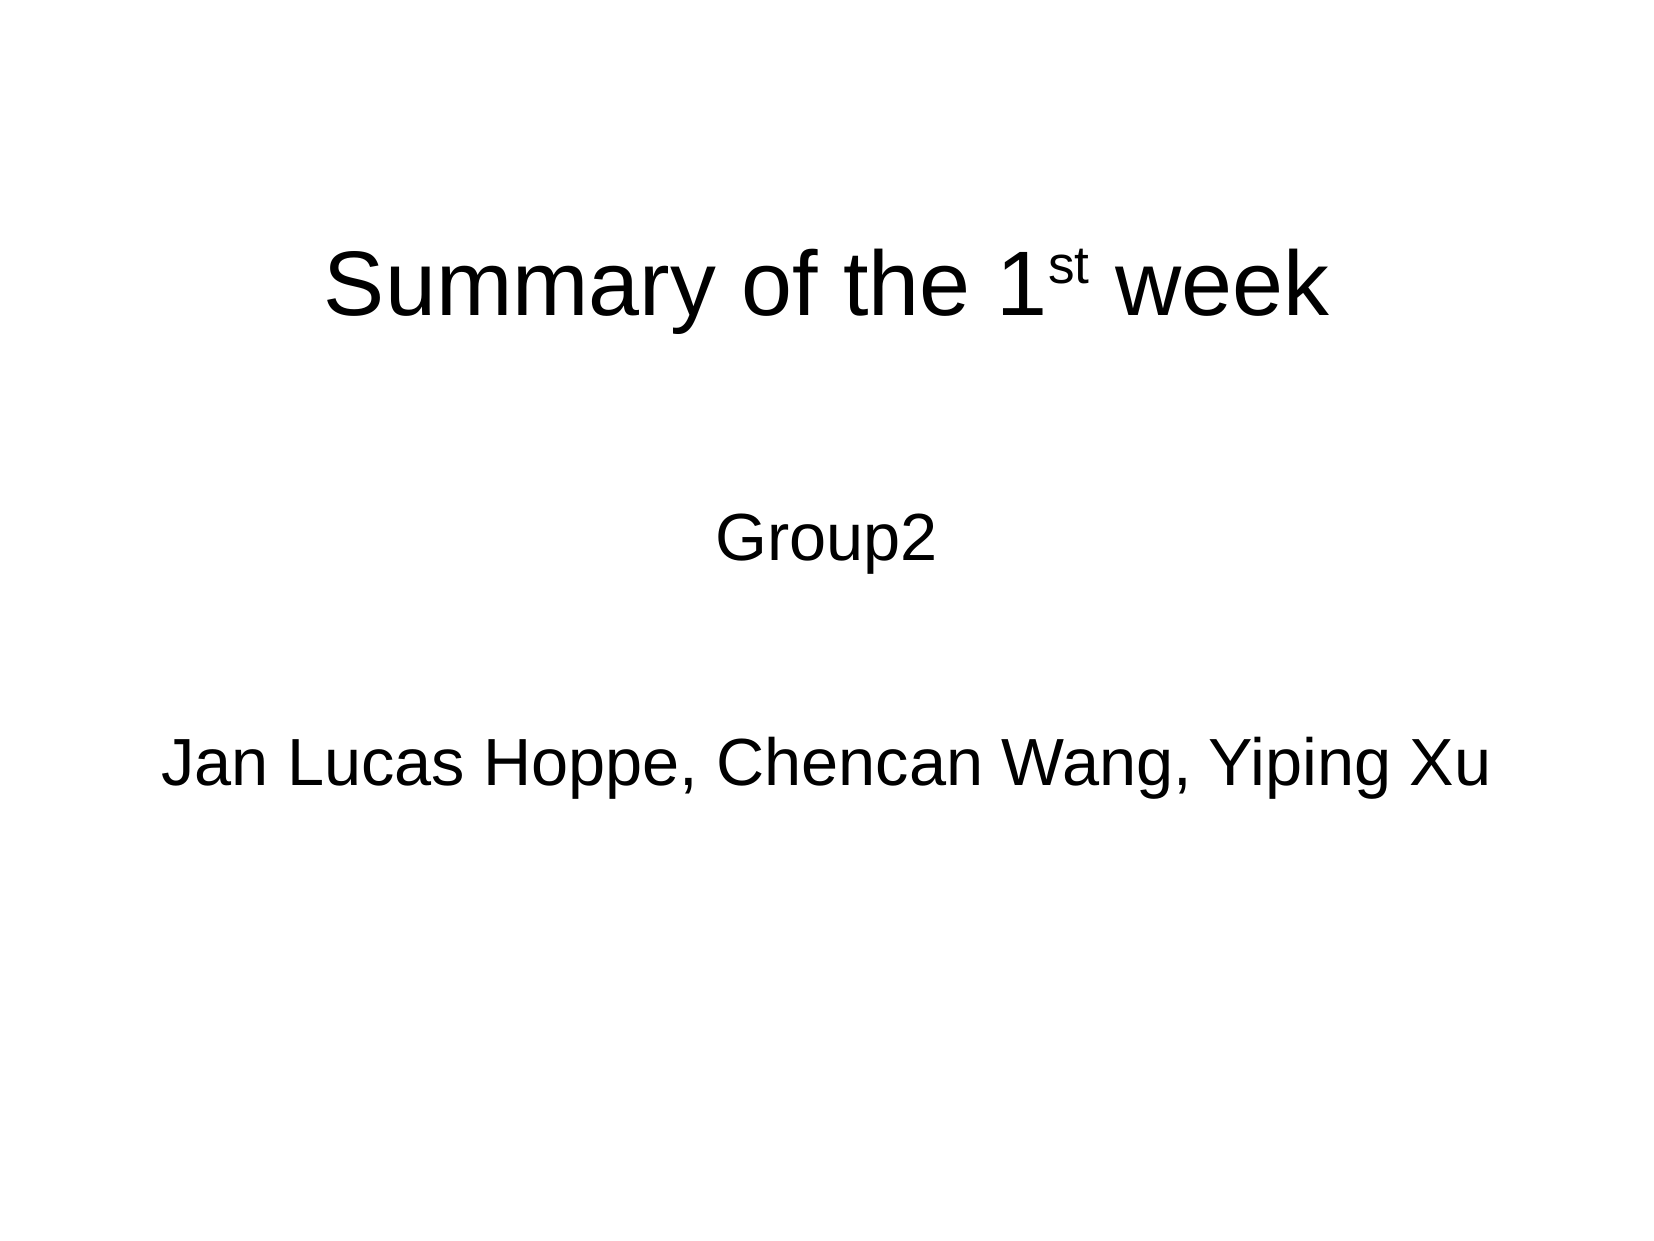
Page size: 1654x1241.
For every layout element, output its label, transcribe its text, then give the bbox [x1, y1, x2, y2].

title Summary of the 1st week [82, 180, 1571, 290]
subtitle Group2 Jan Lucas Hoppe, Chencan Wang, Yiping Xu [82, 290, 1571, 1010]
